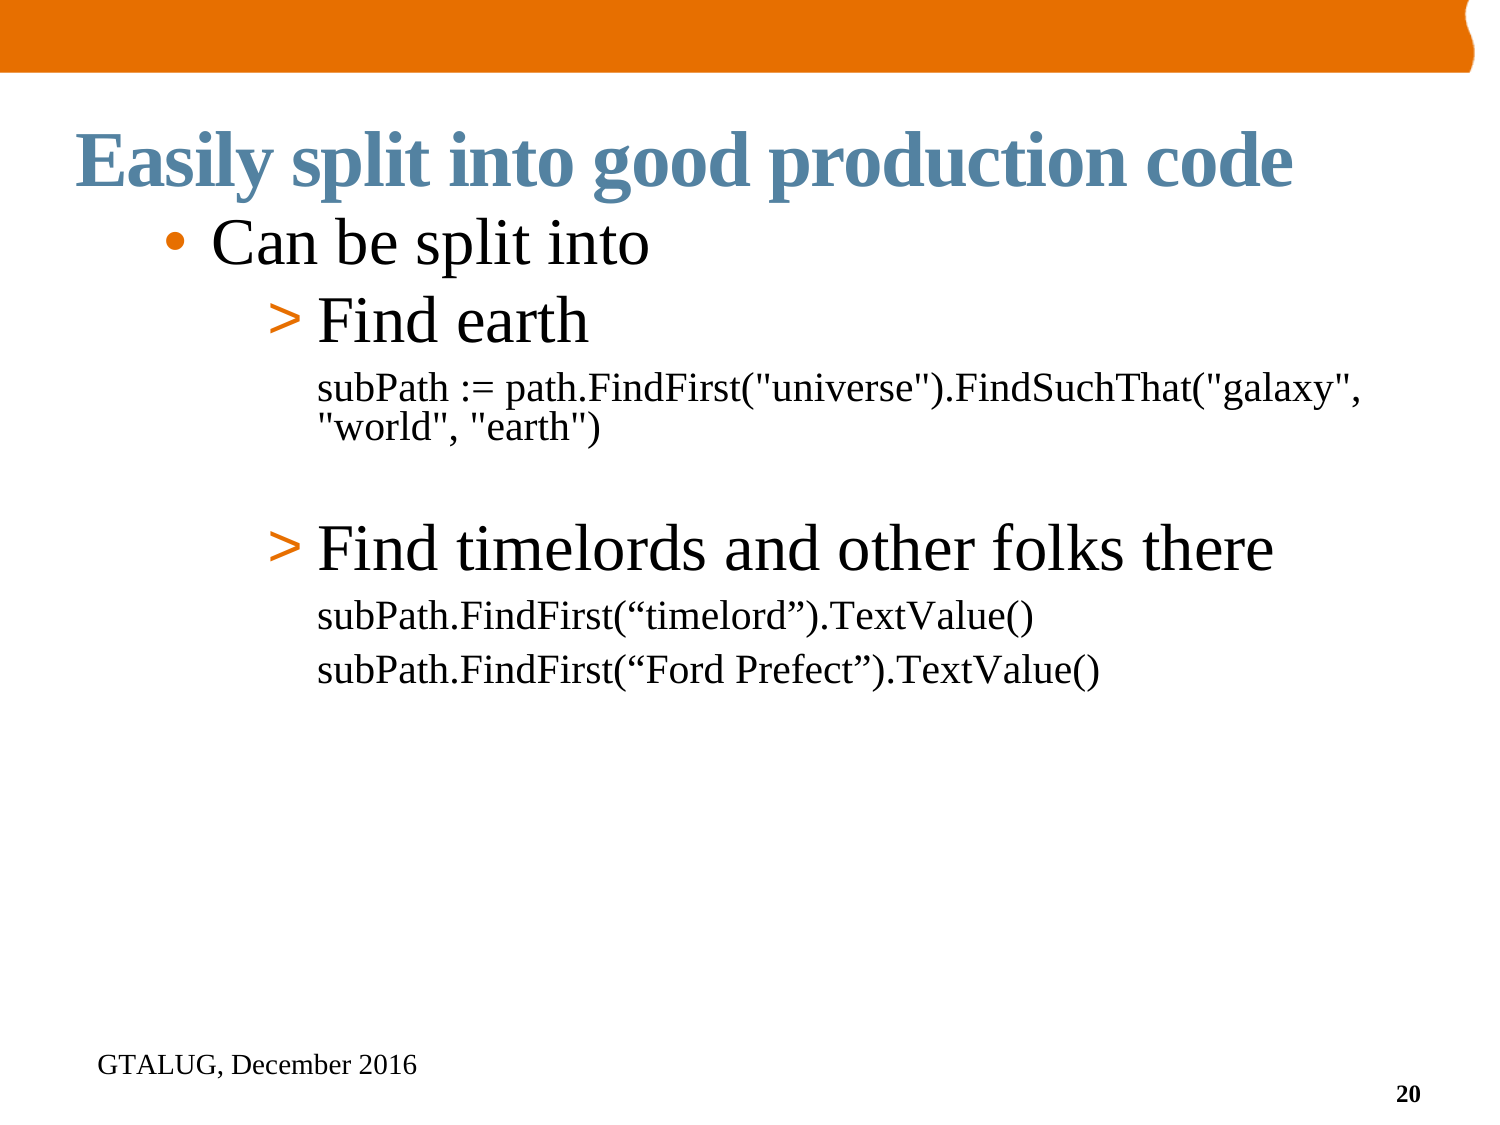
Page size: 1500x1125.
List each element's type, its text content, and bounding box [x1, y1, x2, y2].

list Can be split into Find earth subPath := path.FindFirst("universe").FindSuchThat("galaxy", "world", "earth") Find timelords and other folks there subPath.FindFirst(“timelord”).TextValue() subPath.FindFirst(“Ford Prefect”).TextValue() [69, 213, 1407, 973]
title Easily split into good production code [75, 122, 1438, 228]
picture [0, 0, 1500, 75]
